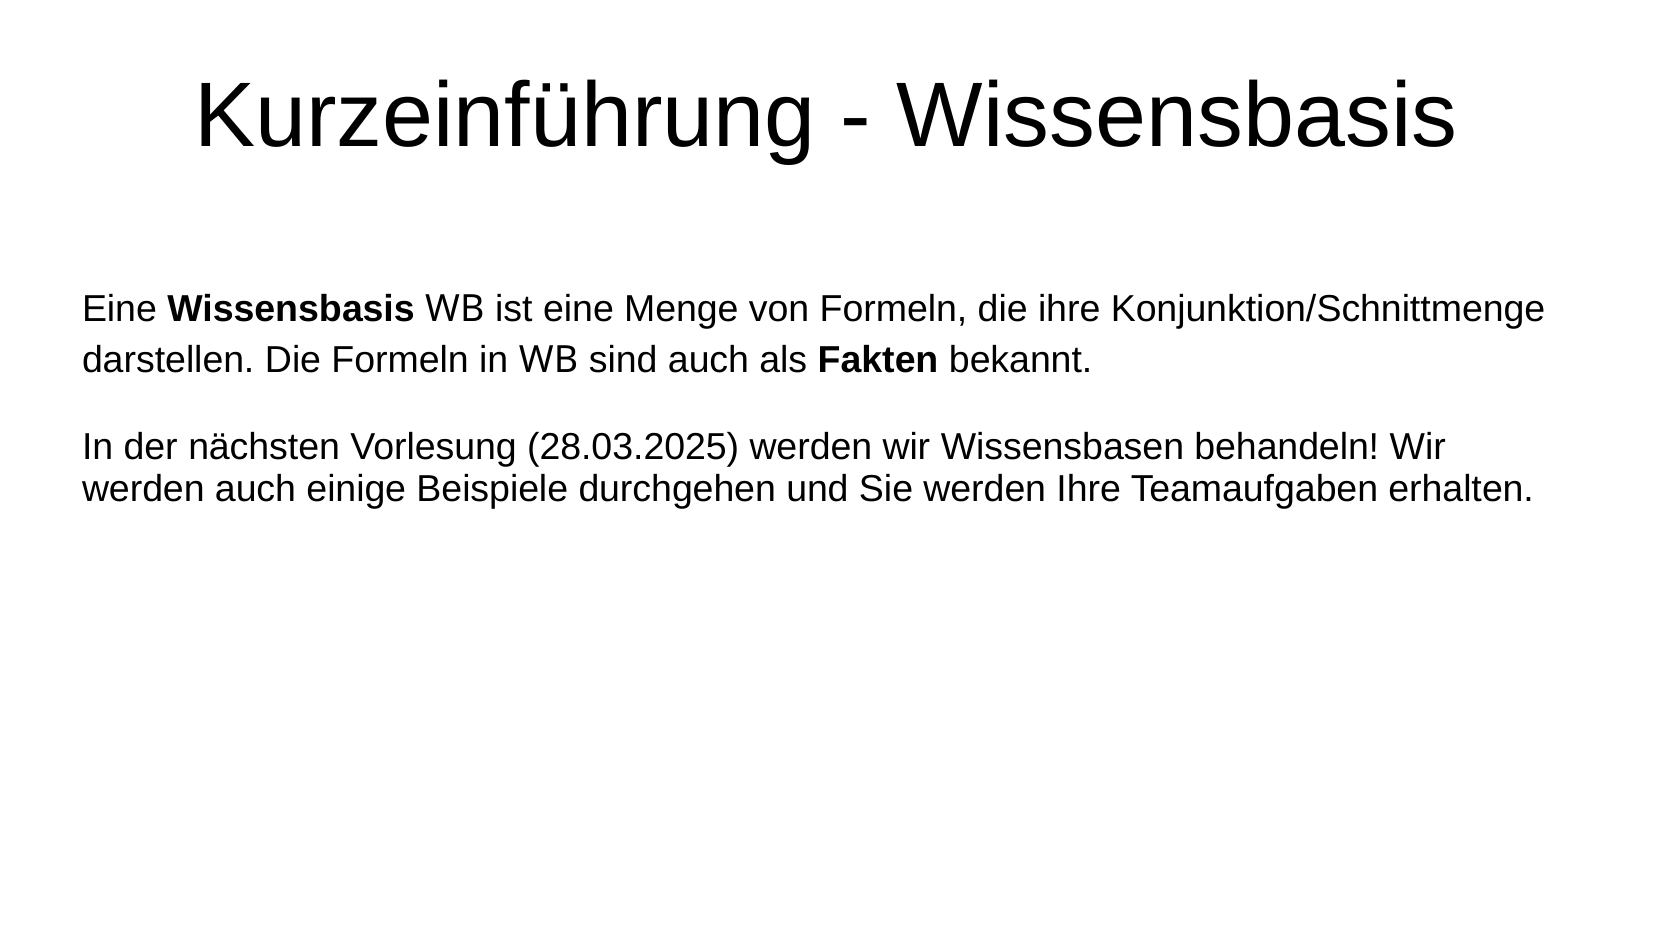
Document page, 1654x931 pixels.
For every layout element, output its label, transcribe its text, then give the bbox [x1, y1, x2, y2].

text_box Eine Wissensbasis WB ist eine Menge von Formeln, die ihre Konjunktion/Schnittmenge darstellen. Die Formeln in WB sind auch als Fakten bekannt. In der nächsten Vorlesung (28.03.2025) werden wir Wissensbasen behandeln! Wir werden auch einige Beispiele durchgehen und Sie werden Ihre Teamaufgaben erhalten. [82, 195, 1571, 807]
title Kurzeinführung - Wissensbasis [82, 37, 1571, 193]
